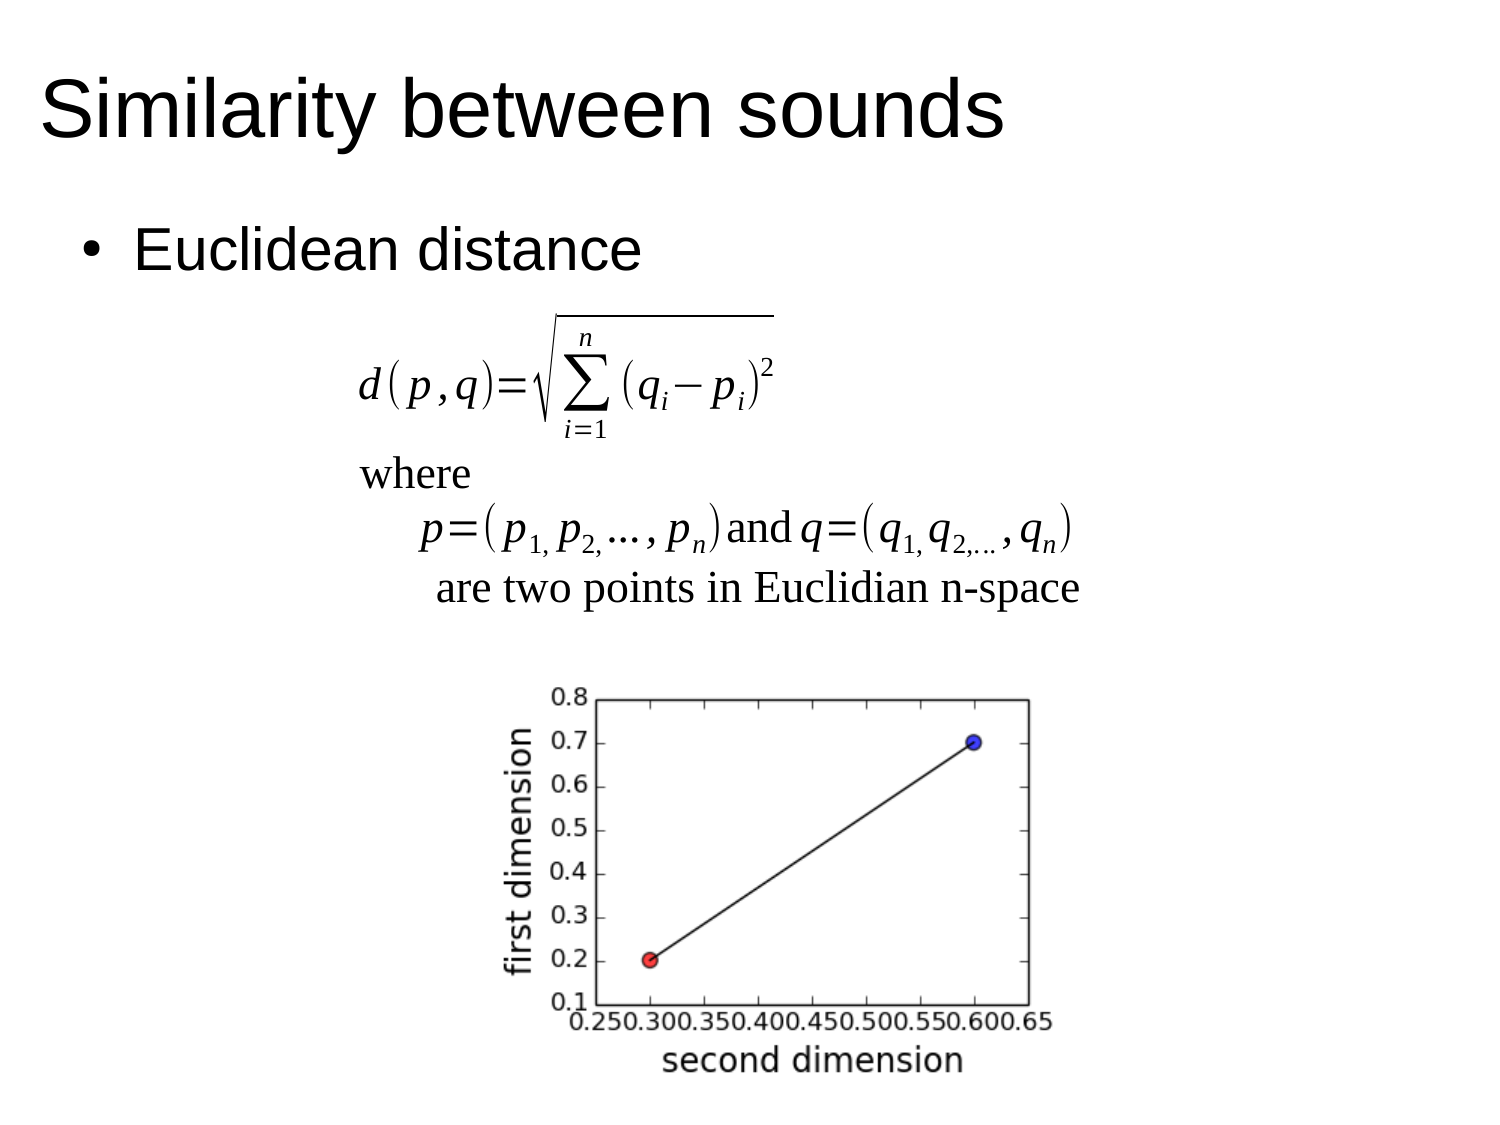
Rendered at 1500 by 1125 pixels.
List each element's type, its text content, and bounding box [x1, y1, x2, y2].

picture [480, 659, 1081, 1110]
chart [351, 312, 1087, 613]
title Similarity between sounds [39, 15, 1390, 204]
list Euclidean distance [63, 215, 1414, 343]
